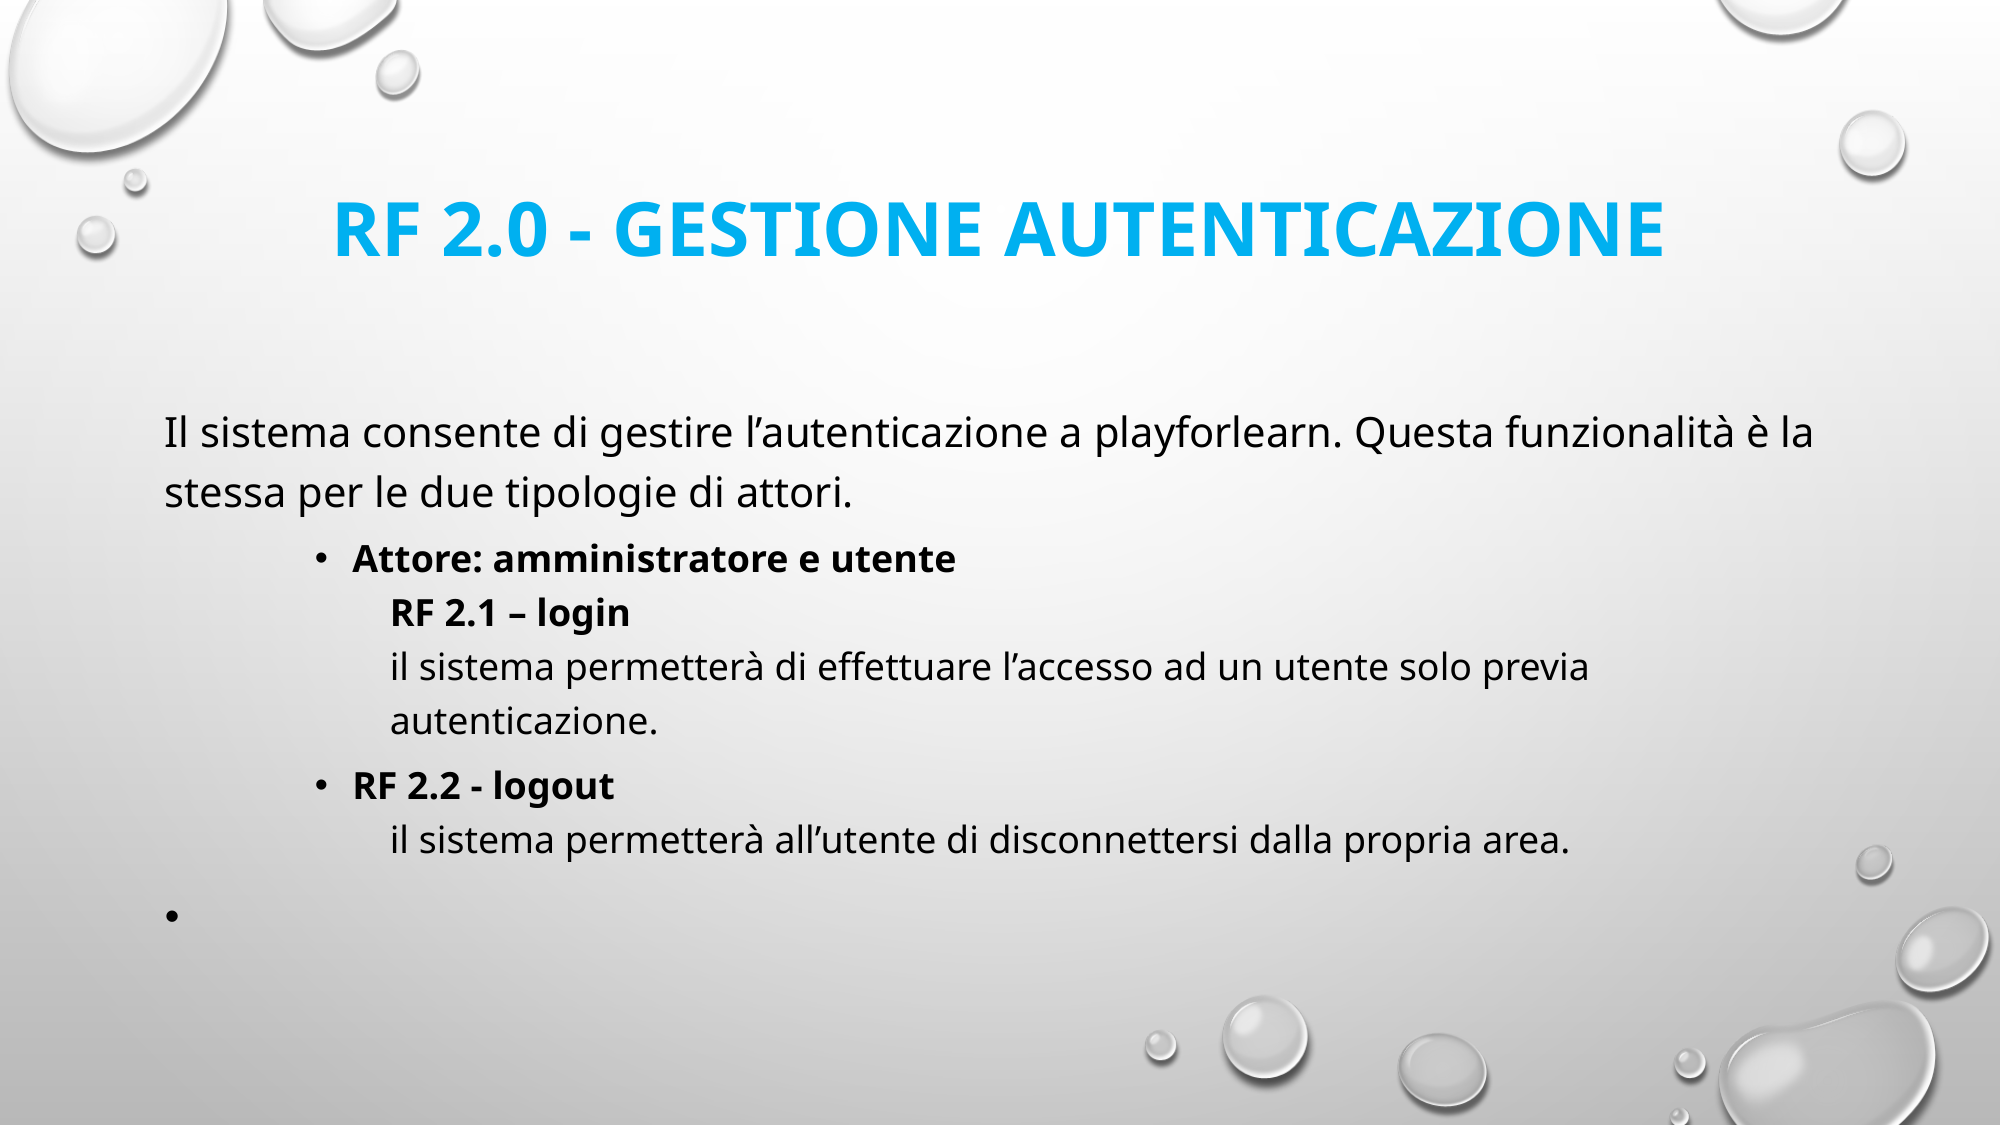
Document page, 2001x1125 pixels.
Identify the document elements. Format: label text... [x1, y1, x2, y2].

title RF 2.0 - Gestione Autenticazione [149, 101, 1851, 364]
list Il sistema consente di gestire l’autenticazione a playforlearn. Questa funzionalità è la stessa per le due tipologie di attori. Attore: amministratore e utente RF 2.1 – login il sistema permetterà di effettuare l’accesso ad un utente solo previa autenticazione. RF 2.2 - logout il sistema permetterà all’utente di disconnettersi dalla propria area. [149, 388, 1850, 950]
